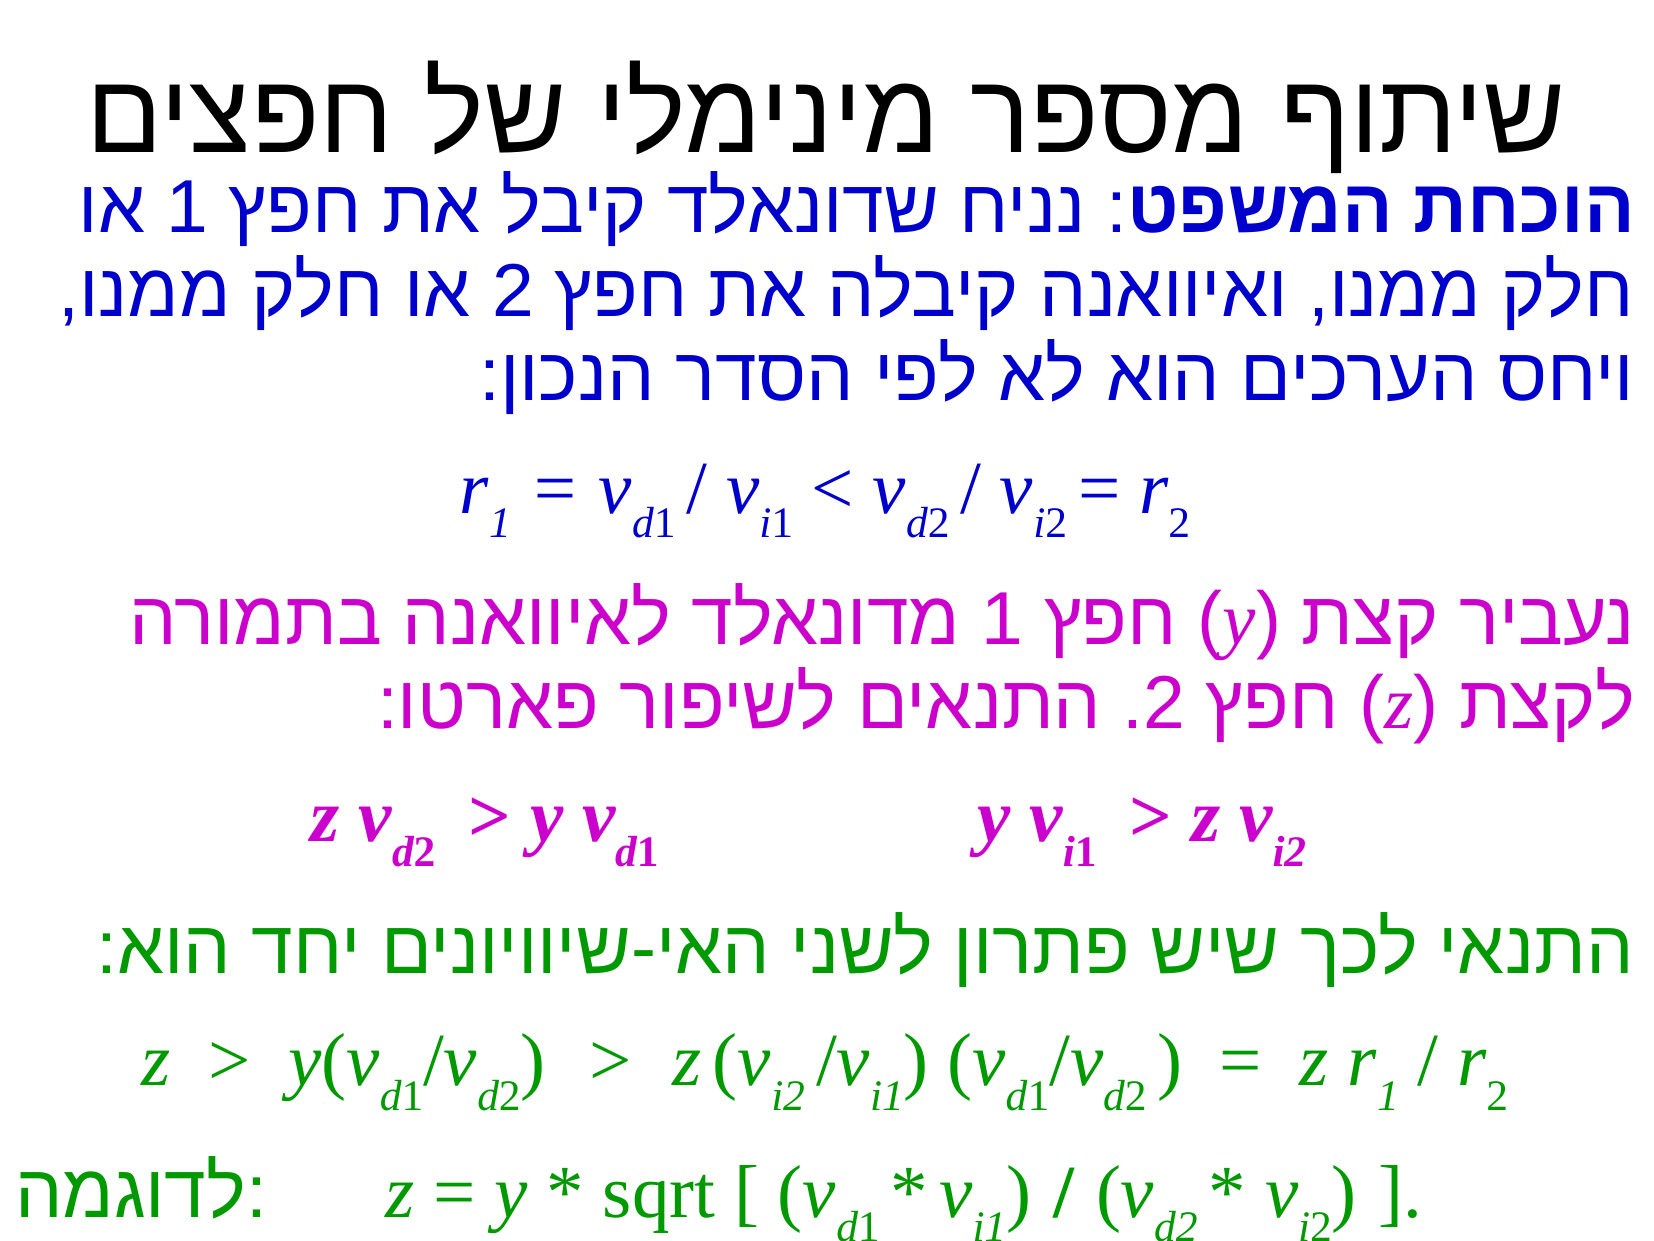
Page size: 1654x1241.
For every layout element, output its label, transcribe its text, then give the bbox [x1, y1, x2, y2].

title שיתוף מספר מינימלי של חפצים [0, 32, 1654, 196]
list הוכחת המשפט: נניח שדונאלד קיבל את חפץ 1 או חלק ממנו, ואיוואנה קיבלה את חפץ 2 או חלק ממנו, ויחס הערכים הוא לא לפי הסדר הנכון: r1 = vd1 / vi1 < vd2 / vi2 = r2 נעביר קצת (y) חפץ 1 מדונאלד לאיוואנה בתמורה לקצת (z) חפץ 2. התנאים לשיפור פארטו: z vd2 > y vd1 y vi1 > z vi2 התנאי לכך שיש פתרון לשני האי-שיוויונים יחד הוא: z > y(vd1/vd2) > z (vi2 /vi1) (vd1/vd2 ) = z r1 / r2 לדוגמה: z = y * sqrt [ (vd1 * vi1) / (vd2 * vi2) ]. [15, 165, 1636, 1241]
